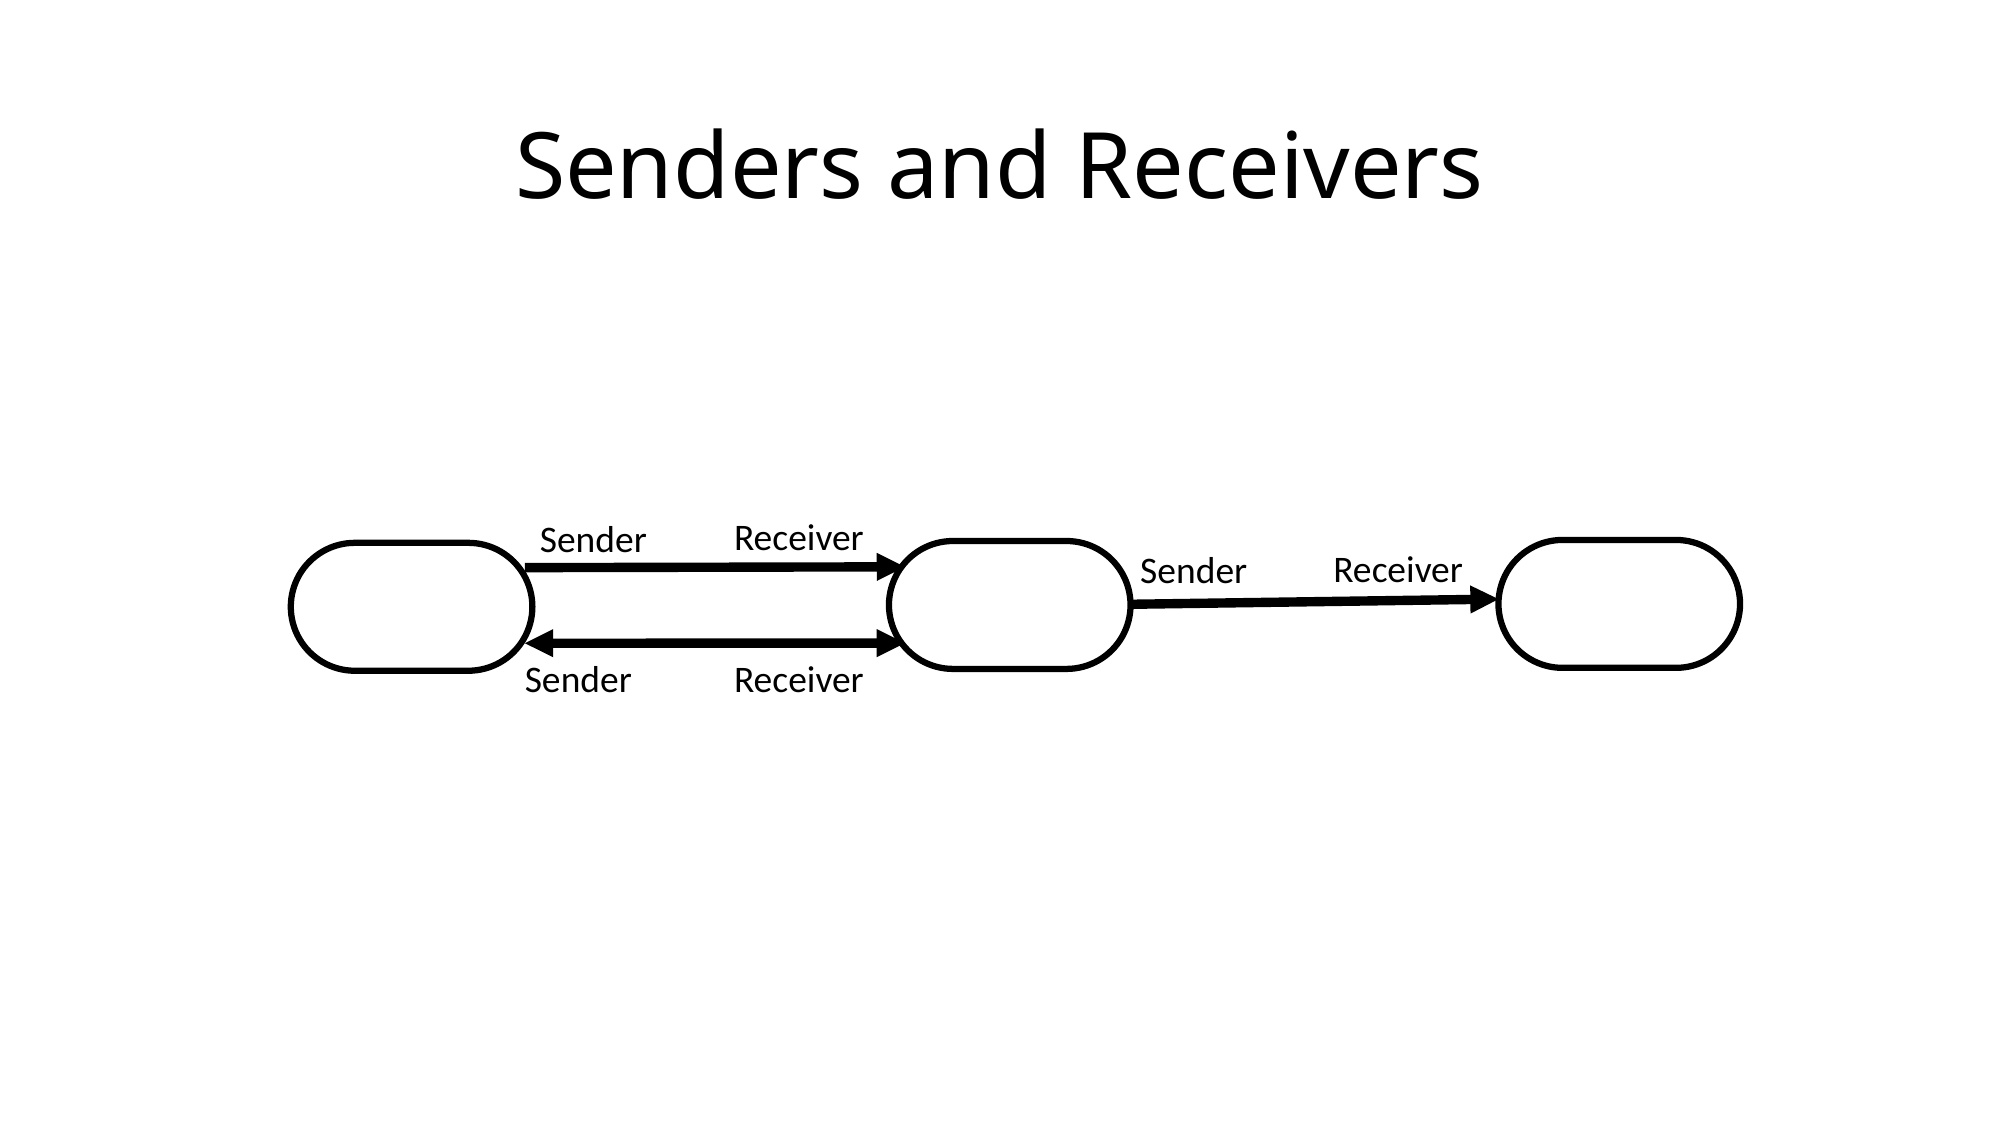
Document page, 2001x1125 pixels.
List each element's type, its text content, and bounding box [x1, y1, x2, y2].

text_box Sender [1125, 538, 1319, 599]
text_box Receiver [1318, 537, 1527, 598]
title Senders and Receivers [137, 59, 1863, 278]
text_box Receiver [719, 647, 922, 708]
text_box Sender [524, 507, 732, 568]
text_box Sender [510, 647, 719, 708]
text_box Receiver [719, 506, 922, 566]
